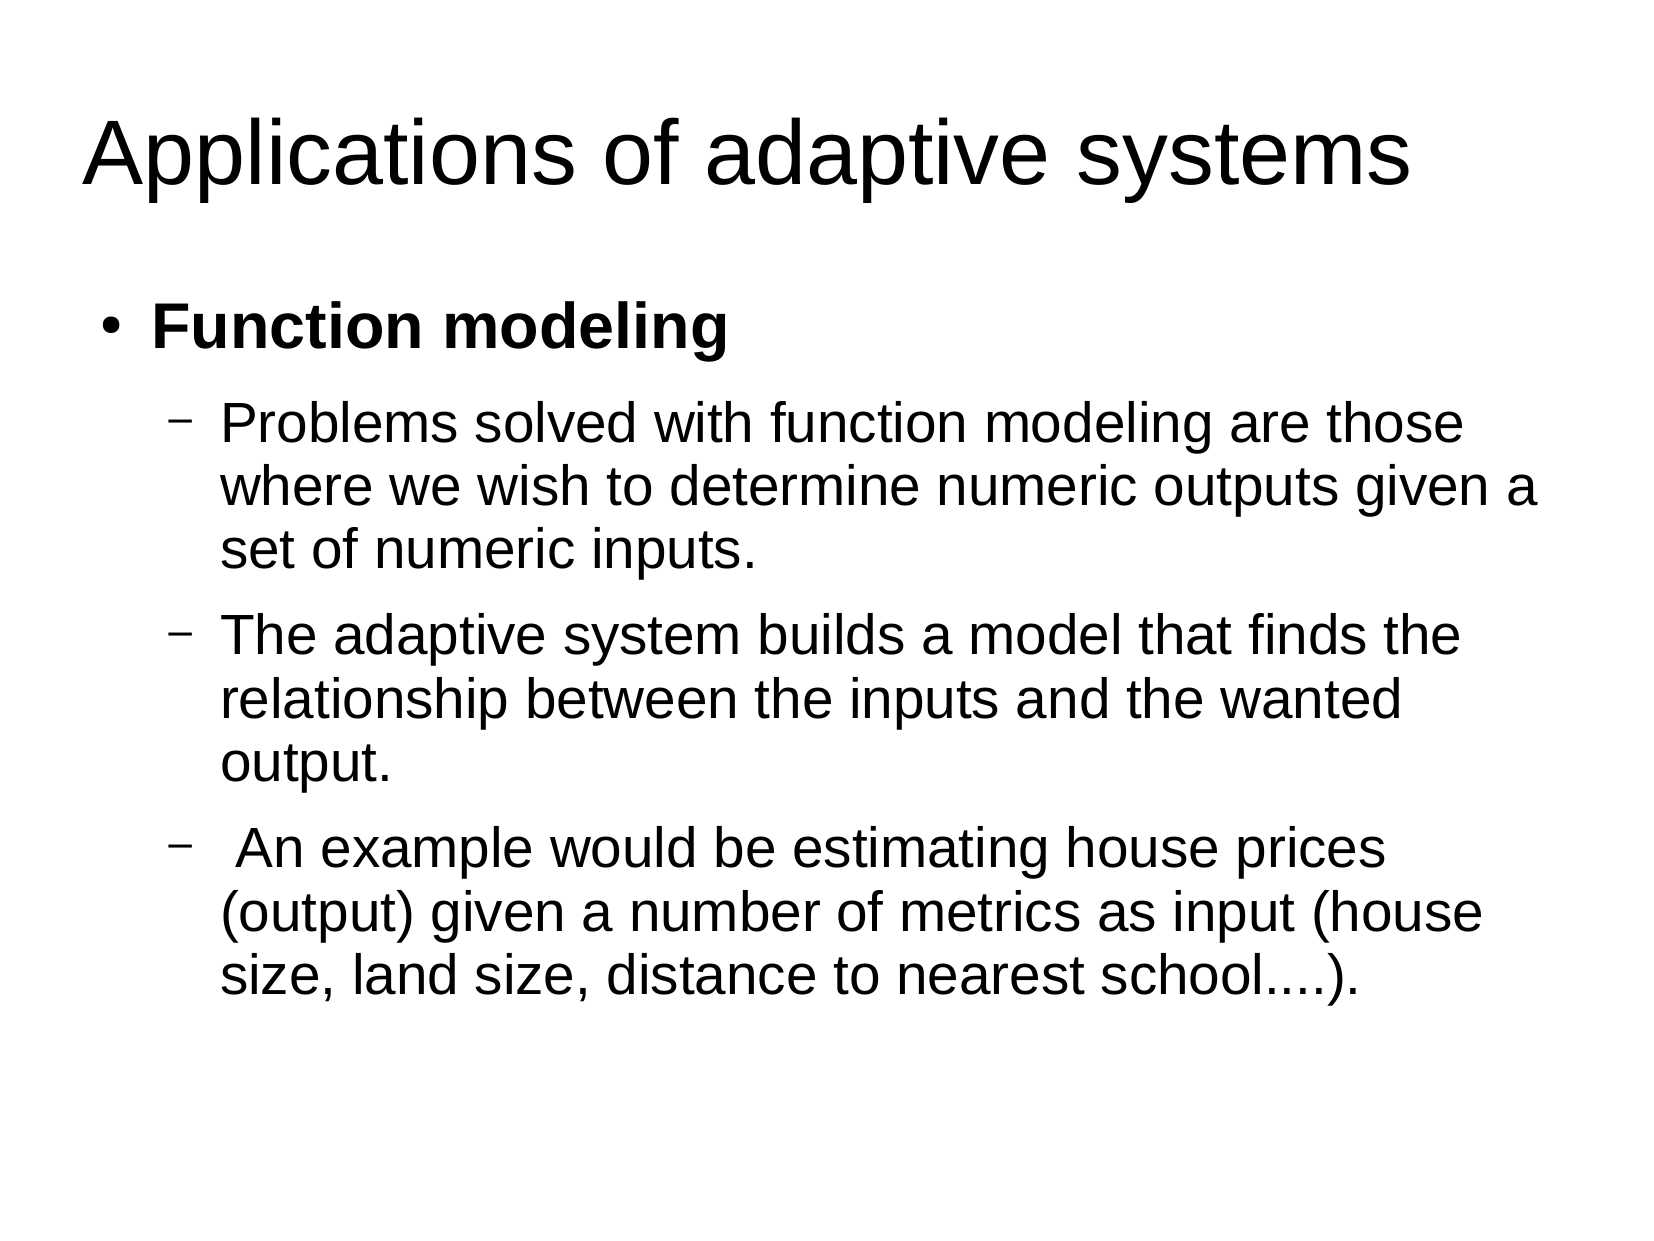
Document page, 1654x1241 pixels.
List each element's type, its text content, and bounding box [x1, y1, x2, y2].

list Function modeling Problems solved with function modeling are those where we wish to determine numeric outputs given a set of numeric inputs. The adaptive system builds a model that finds the relationship between the inputs and the wanted output. An example would be estimating house prices (output) given a number of metrics as input (house size, land size, distance to nearest school....). [82, 290, 1571, 1010]
title Applications of adaptive systems [82, 49, 1571, 257]
